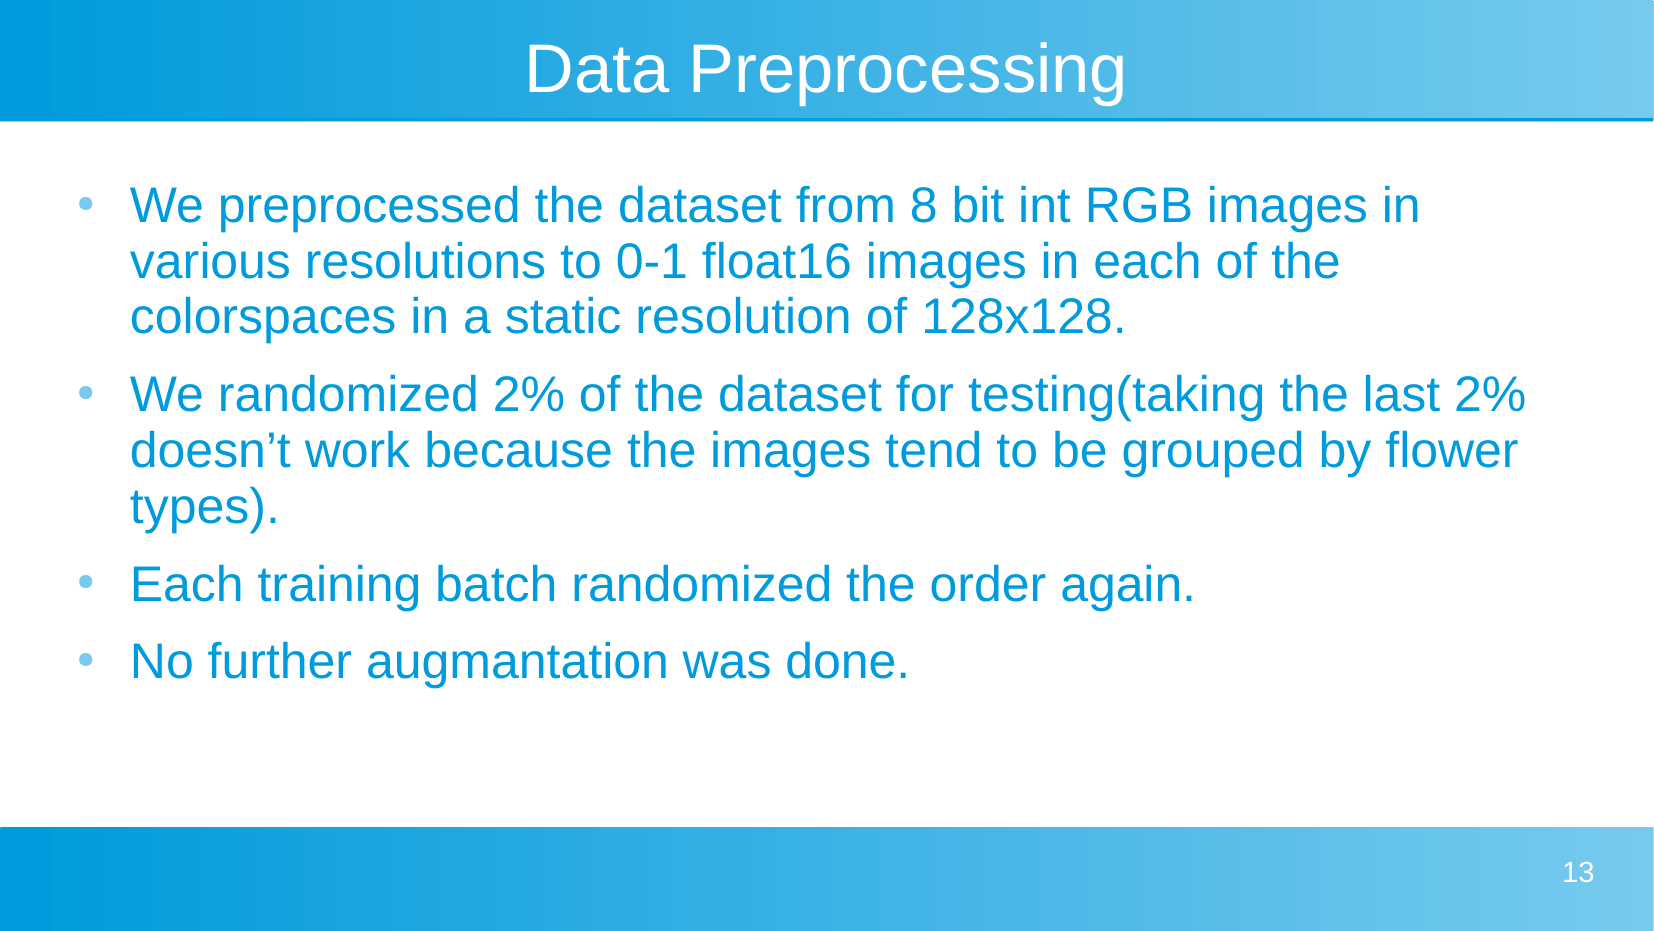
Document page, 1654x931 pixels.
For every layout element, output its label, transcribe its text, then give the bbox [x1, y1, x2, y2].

list We preprocessed the dataset from 8 bit int RGB images in various resolutions to 0-1 float16 images in each of the colorspaces in a static resolution of 128x128. We randomized 2% of the dataset for testing(taking the last 2% doesn’t work because the images tend to be grouped by flower types). Each training batch randomized the order again. No further augmantation was done. [59, 177, 1595, 768]
title Data Preprocessing [59, 29, 1595, 108]
